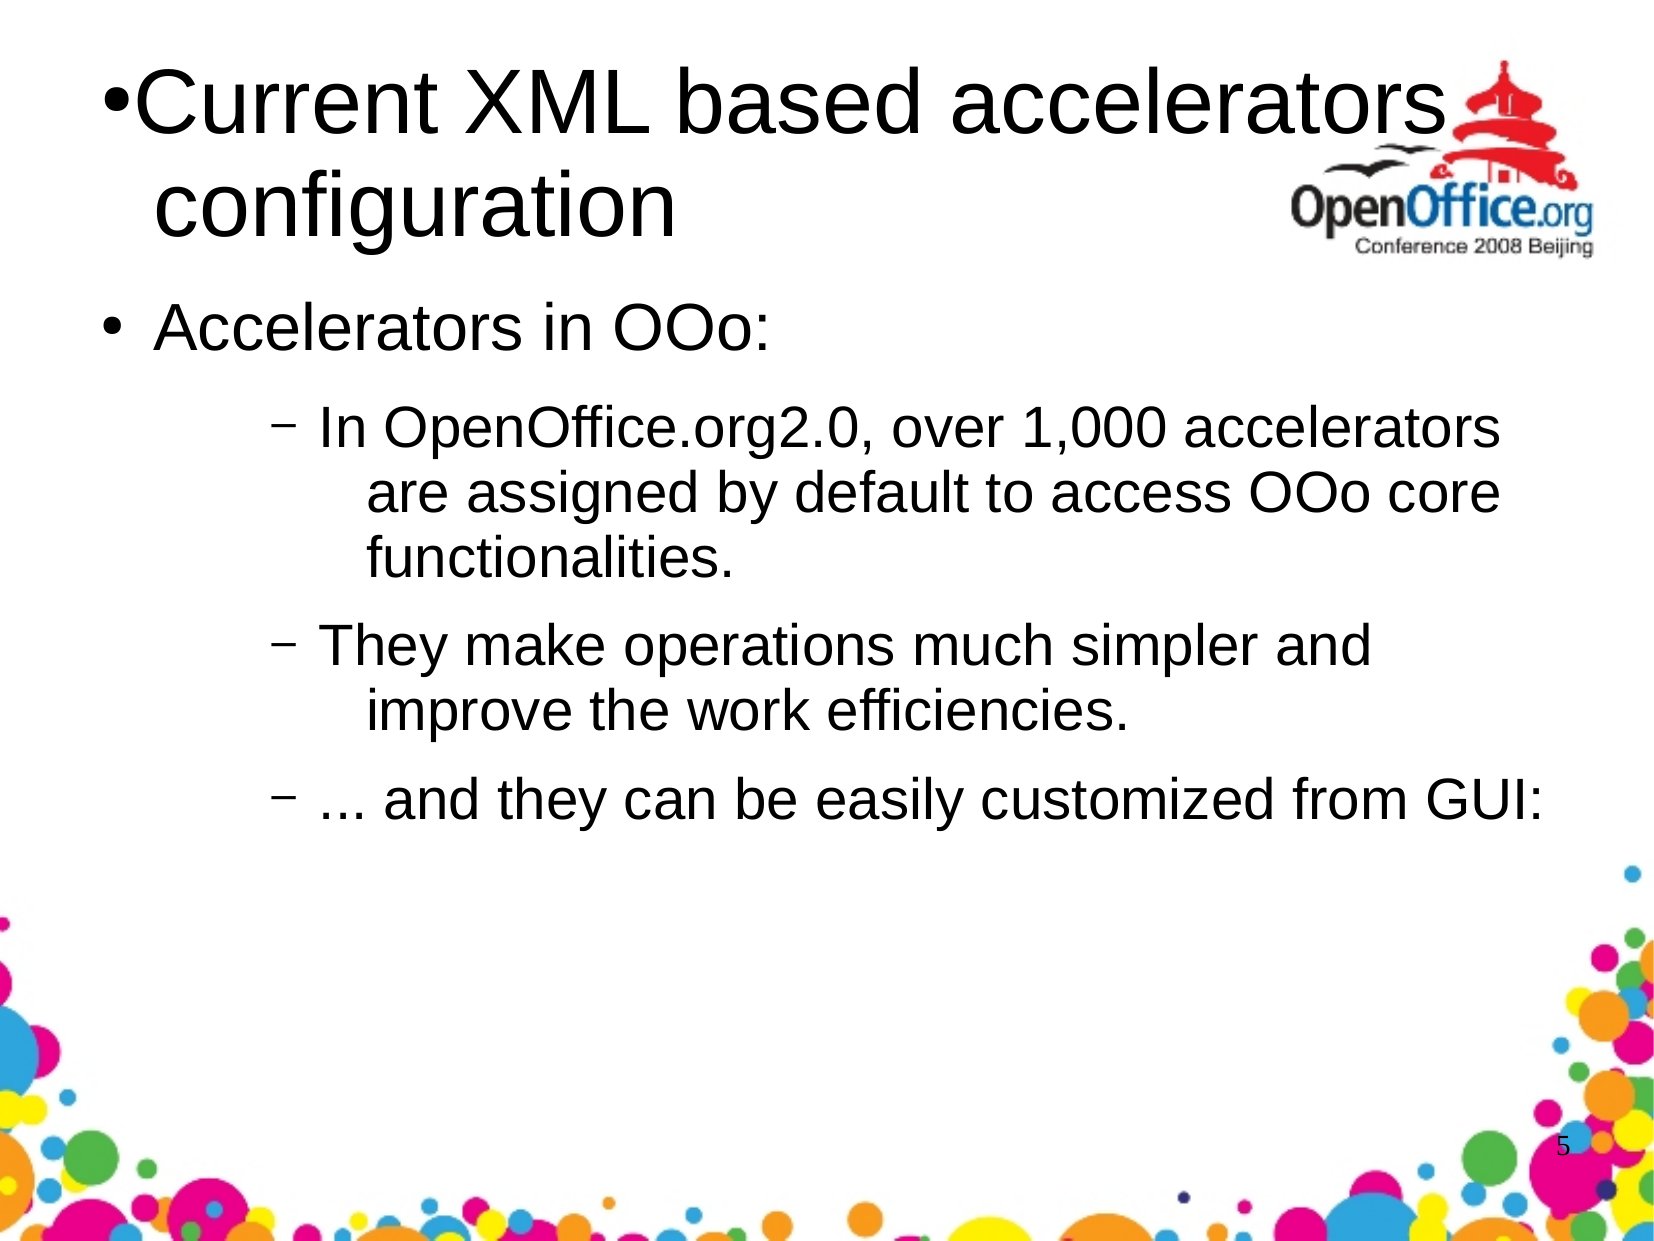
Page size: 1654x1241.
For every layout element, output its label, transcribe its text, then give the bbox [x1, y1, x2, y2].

list Accelerators in OOo: In OpenOffice.org2.0, over 1,000 accelerators are assigned by default to access OOo core functionalities. They make operations much simpler and improve the work efficiencies. ... and they can be easily customized from GUI: [82, 290, 1571, 1109]
title Current XML based accelerators configuration [82, 49, 1571, 257]
picture [0, 0, 1654, 1241]
